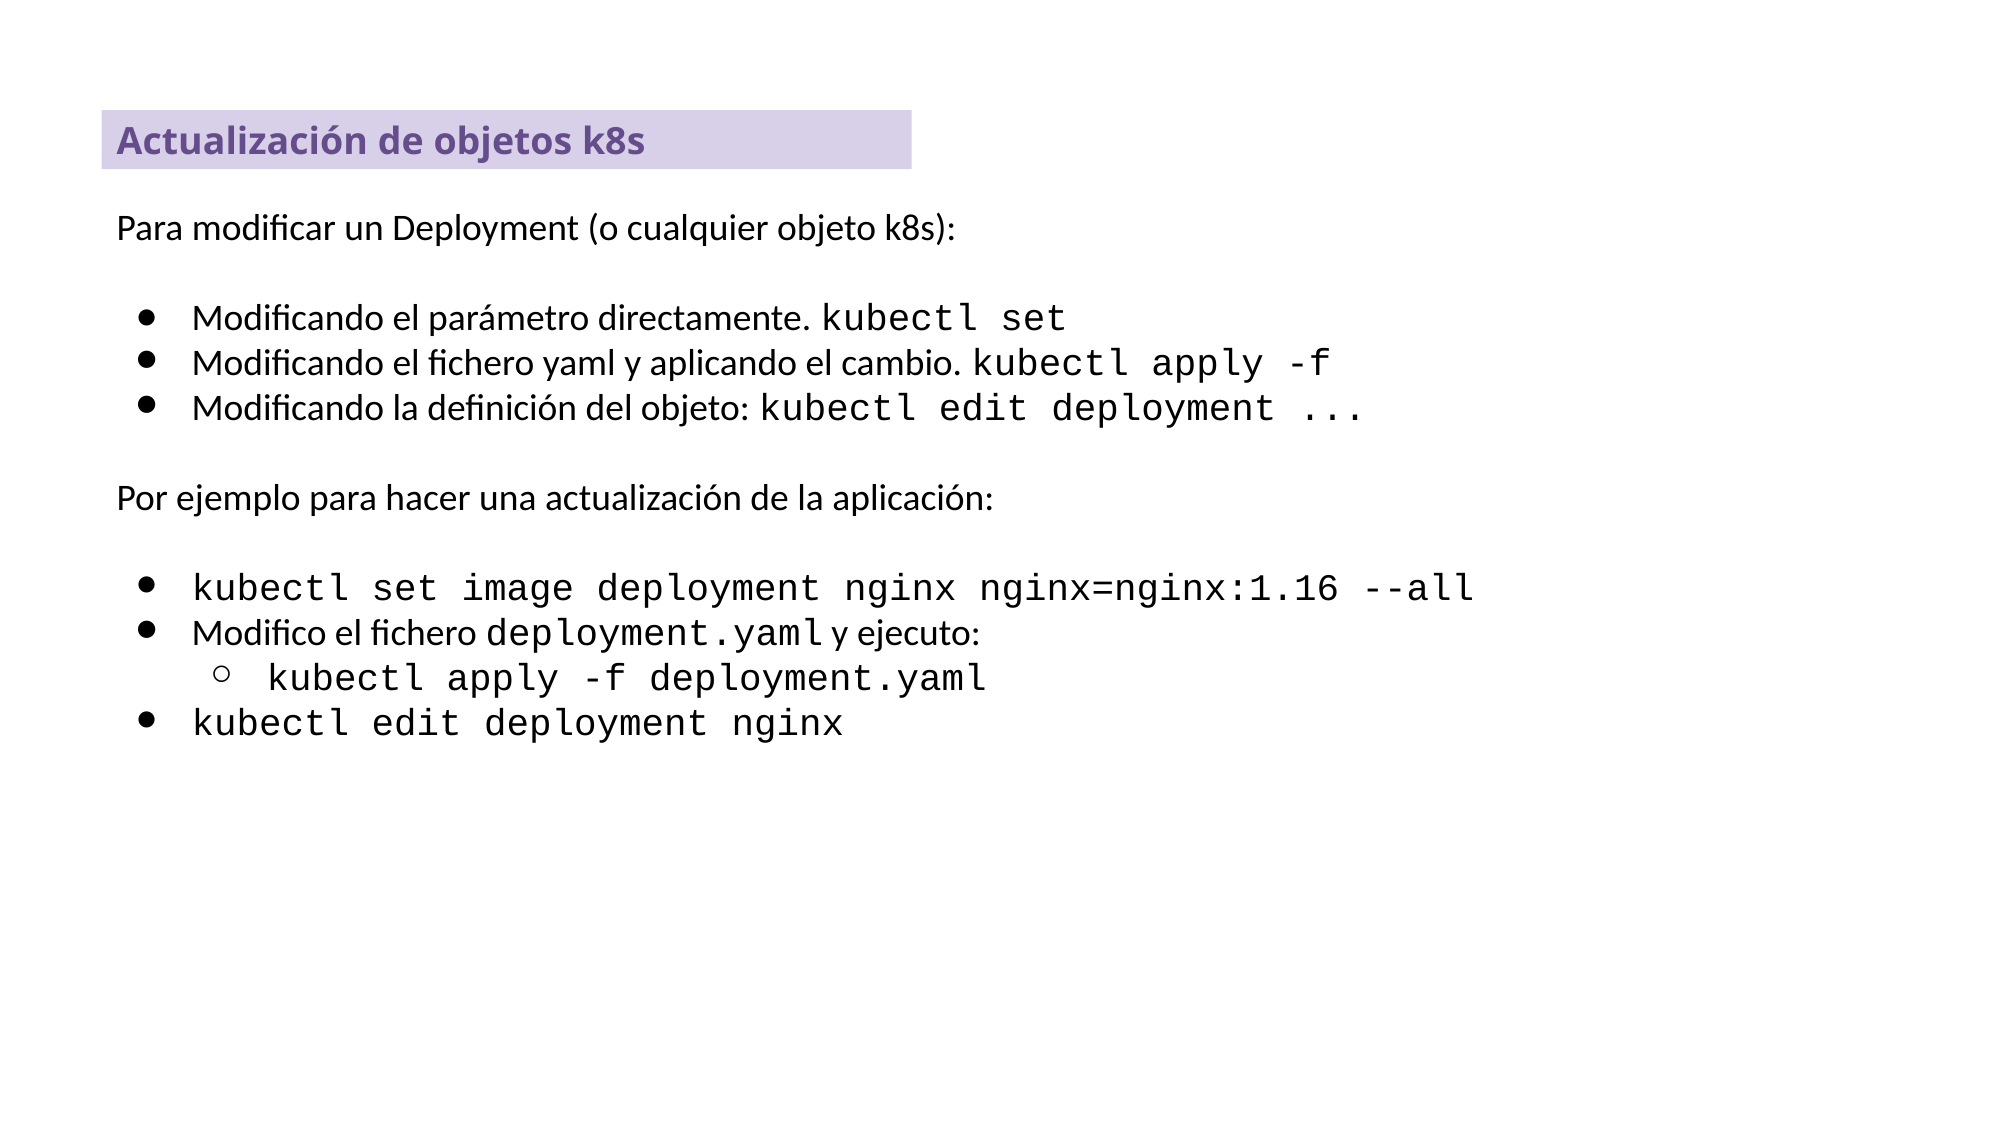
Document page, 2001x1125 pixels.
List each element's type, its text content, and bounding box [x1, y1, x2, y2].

text_box Actualización de objetos k8s [101, 110, 912, 170]
text_box Para modificar un Deployment (o cualquier objeto k8s): Modificando el parámetro directamente. kubectl set Modificando el fichero yaml y aplicando el cambio. kubectl apply -f Modificando la definición del objeto: kubectl edit deployment ... Por ejemplo para hacer una actualización de la aplicación: kubectl set image deployment nginx nginx=nginx:1.16 --all Modifico el fichero deployment.yaml y ejecuto: kubectl apply -f deployment.yaml kubectl edit deployment nginx [101, 195, 1799, 901]
